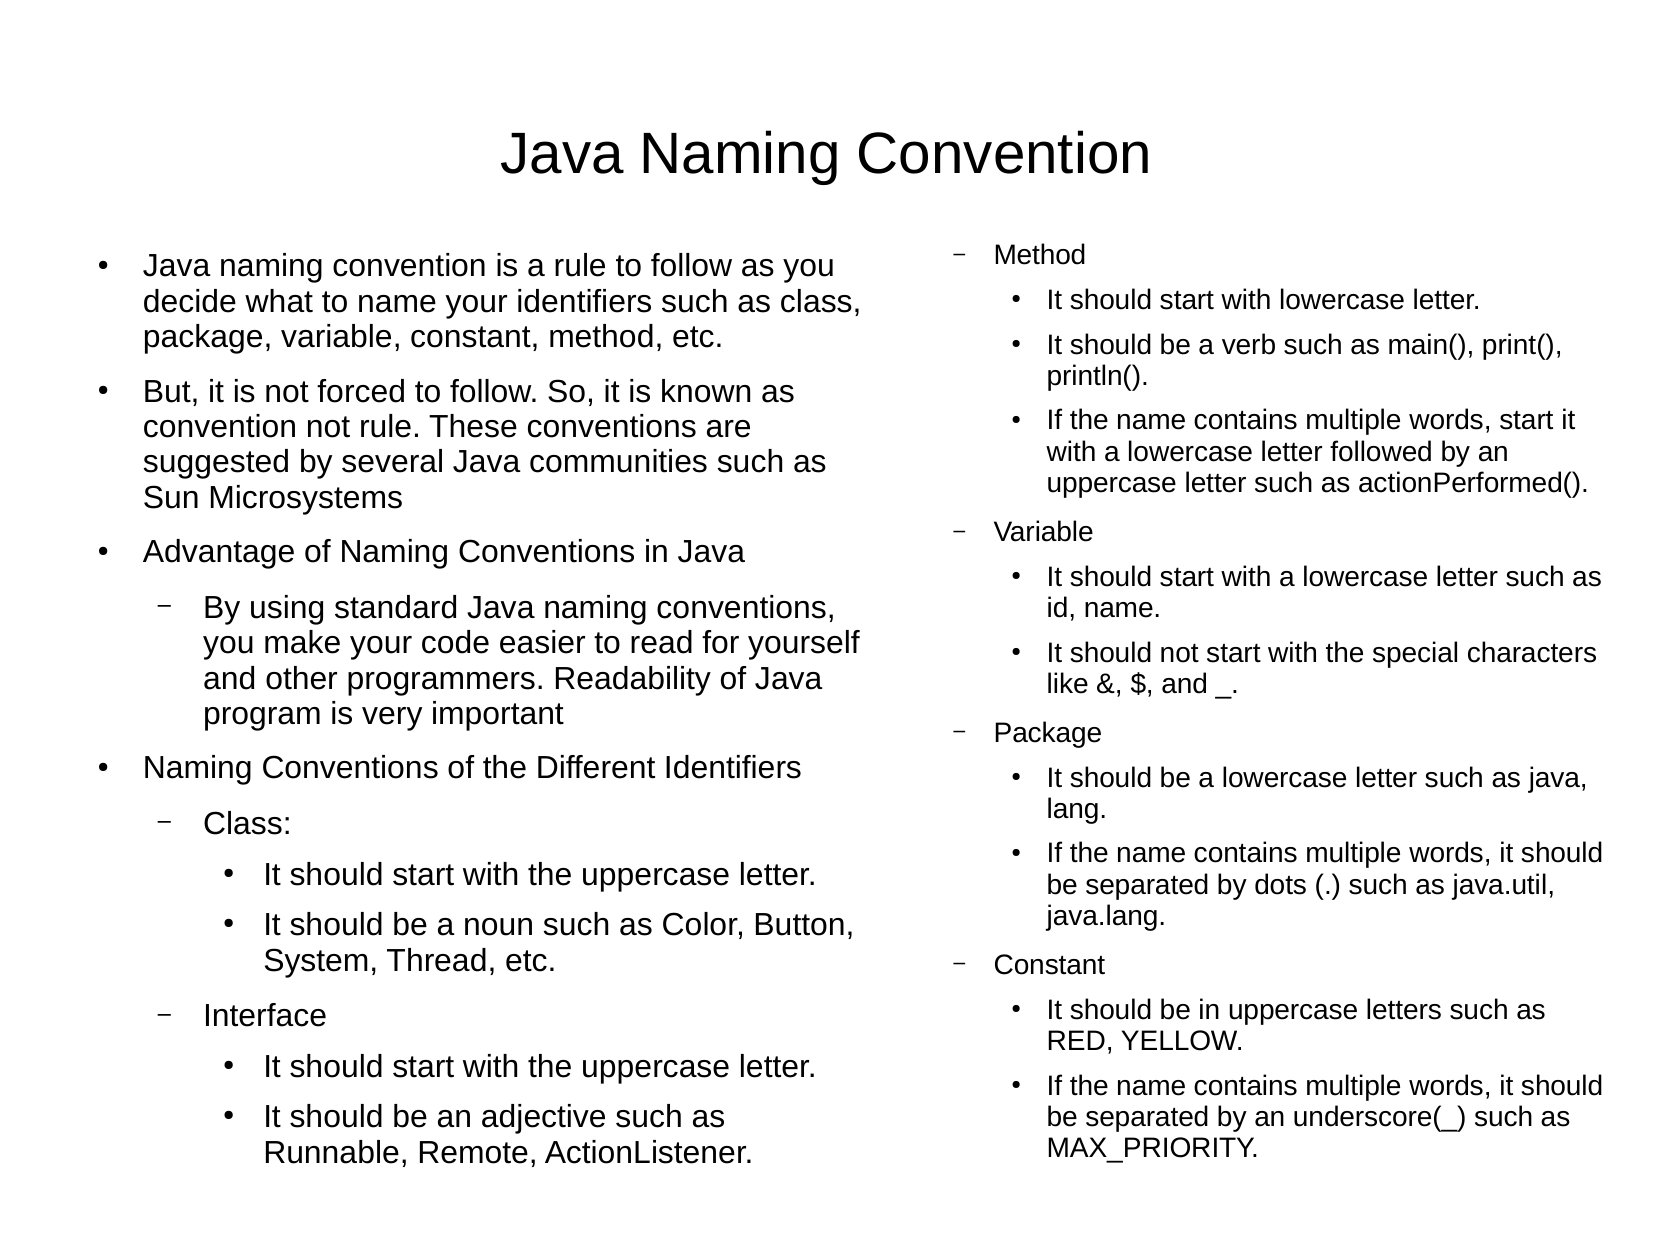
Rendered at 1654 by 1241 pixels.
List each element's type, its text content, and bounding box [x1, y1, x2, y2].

list Method It should start with lowercase letter. It should be a verb such as main(), print(), println(). If the name contains multiple words, start it with a lowercase letter followed by an uppercase letter such as actionPerformed(). Variable It should start with a lowercase letter such as id, name. It should not start with the special characters like &, $, and _. Package It should be a lowercase letter such as java, lang. If the name contains multiple words, it should be separated by dots (.) such as java.util, java.lang. Constant It should be in uppercase letters such as RED, YELLOW. If the name contains multiple words, it should be separated by an underscore(_) such as MAX_PRIORITY. [887, 239, 1610, 1184]
title Java Naming Convention [82, 49, 1571, 257]
list Java naming convention is a rule to follow as you decide what to name your identifiers such as class, package, variable, constant, method, etc. But, it is not forced to follow. So, it is known as convention not rule. These conventions are suggested by several Java communities such as Sun Microsystems Advantage of Naming Conventions in Java By using standard Java naming conventions, you make your code easier to read for yourself and other programmers. Readability of Java program is very important Naming Conventions of the Different Identifiers Class: It should start with the uppercase letter. It should be a noun such as Color, Button, System, Thread, etc. Interface It should start with the uppercase letter. It should be an adjective such as Runnable, Remote, ActionListener. [82, 248, 865, 1192]
